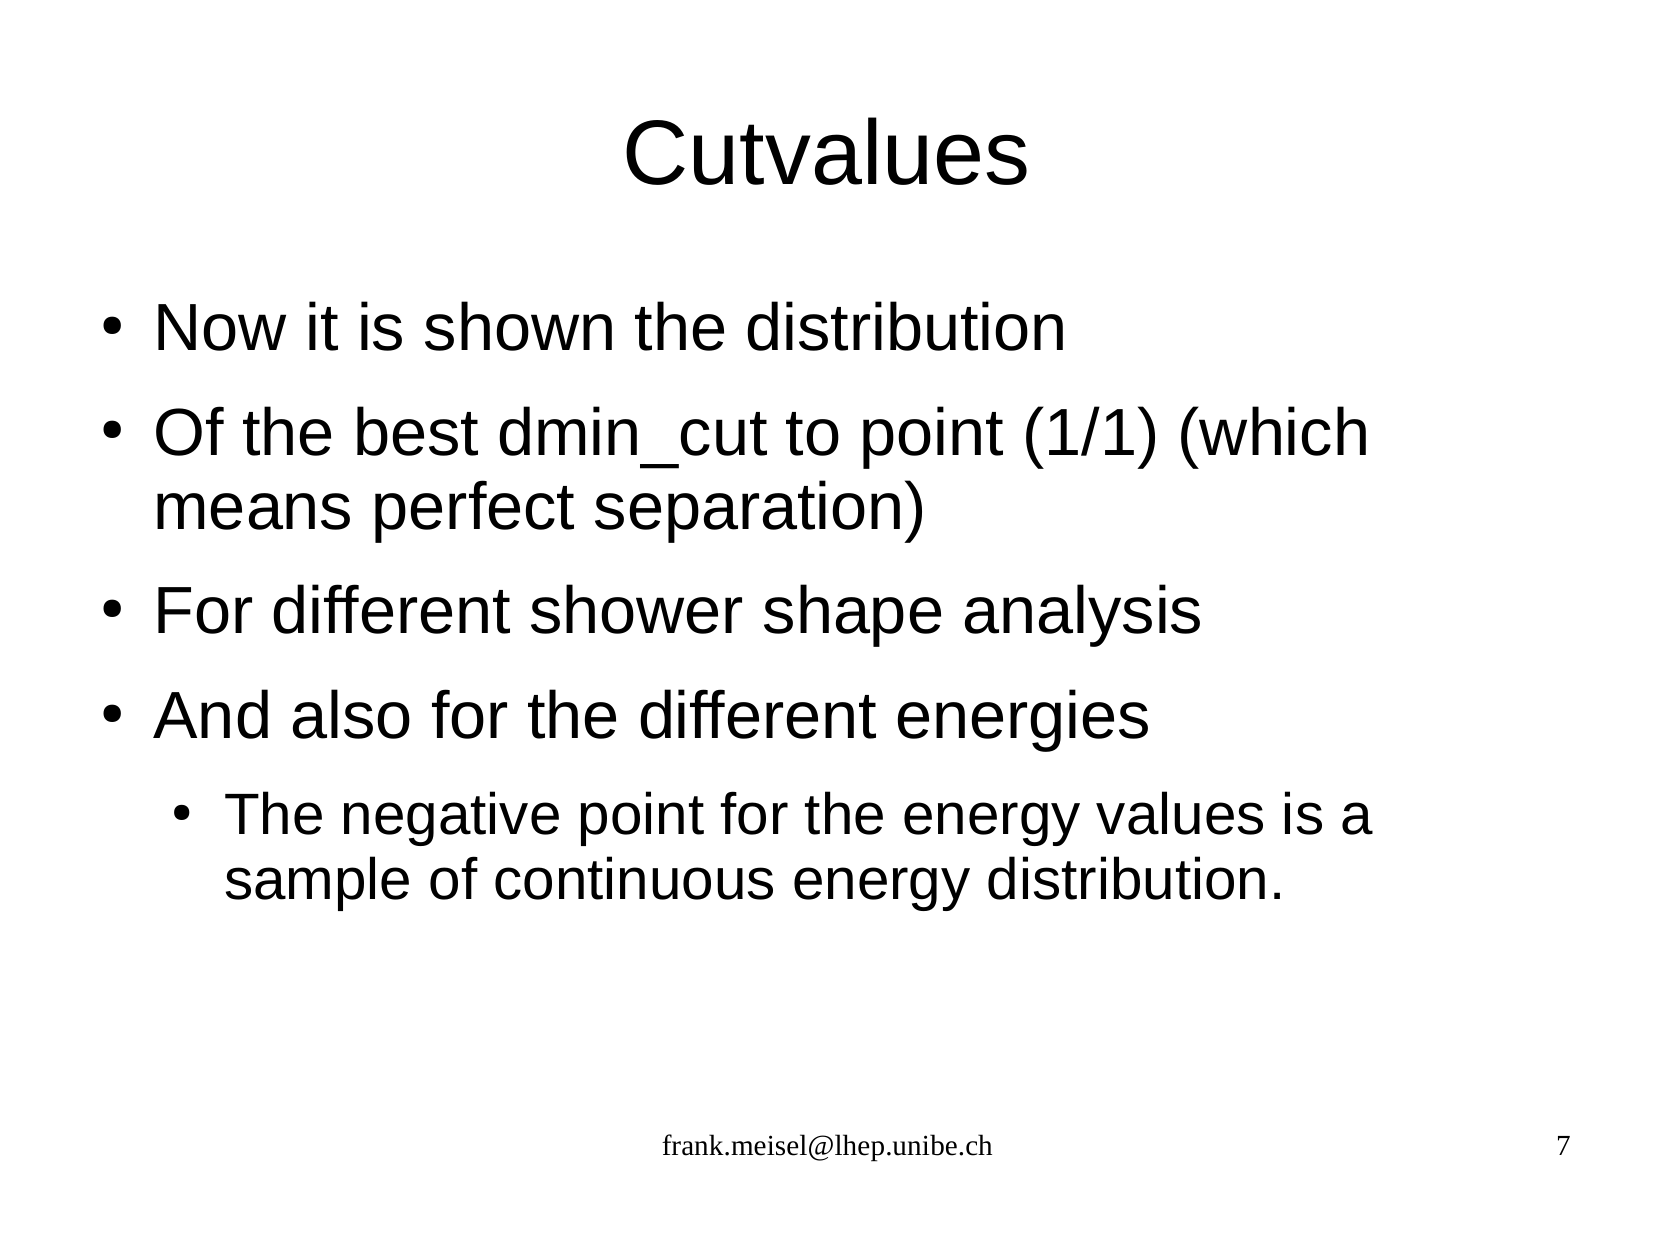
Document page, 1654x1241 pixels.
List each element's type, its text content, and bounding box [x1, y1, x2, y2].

list Now it is shown the distribution Of the best dmin_cut to point (1/1) (which means perfect separation) For different shower shape analysis And also for the different energies The negative point for the energy values is a sample of continuous energy distribution. [82, 290, 1571, 1109]
title Cutvalues [82, 49, 1571, 257]
